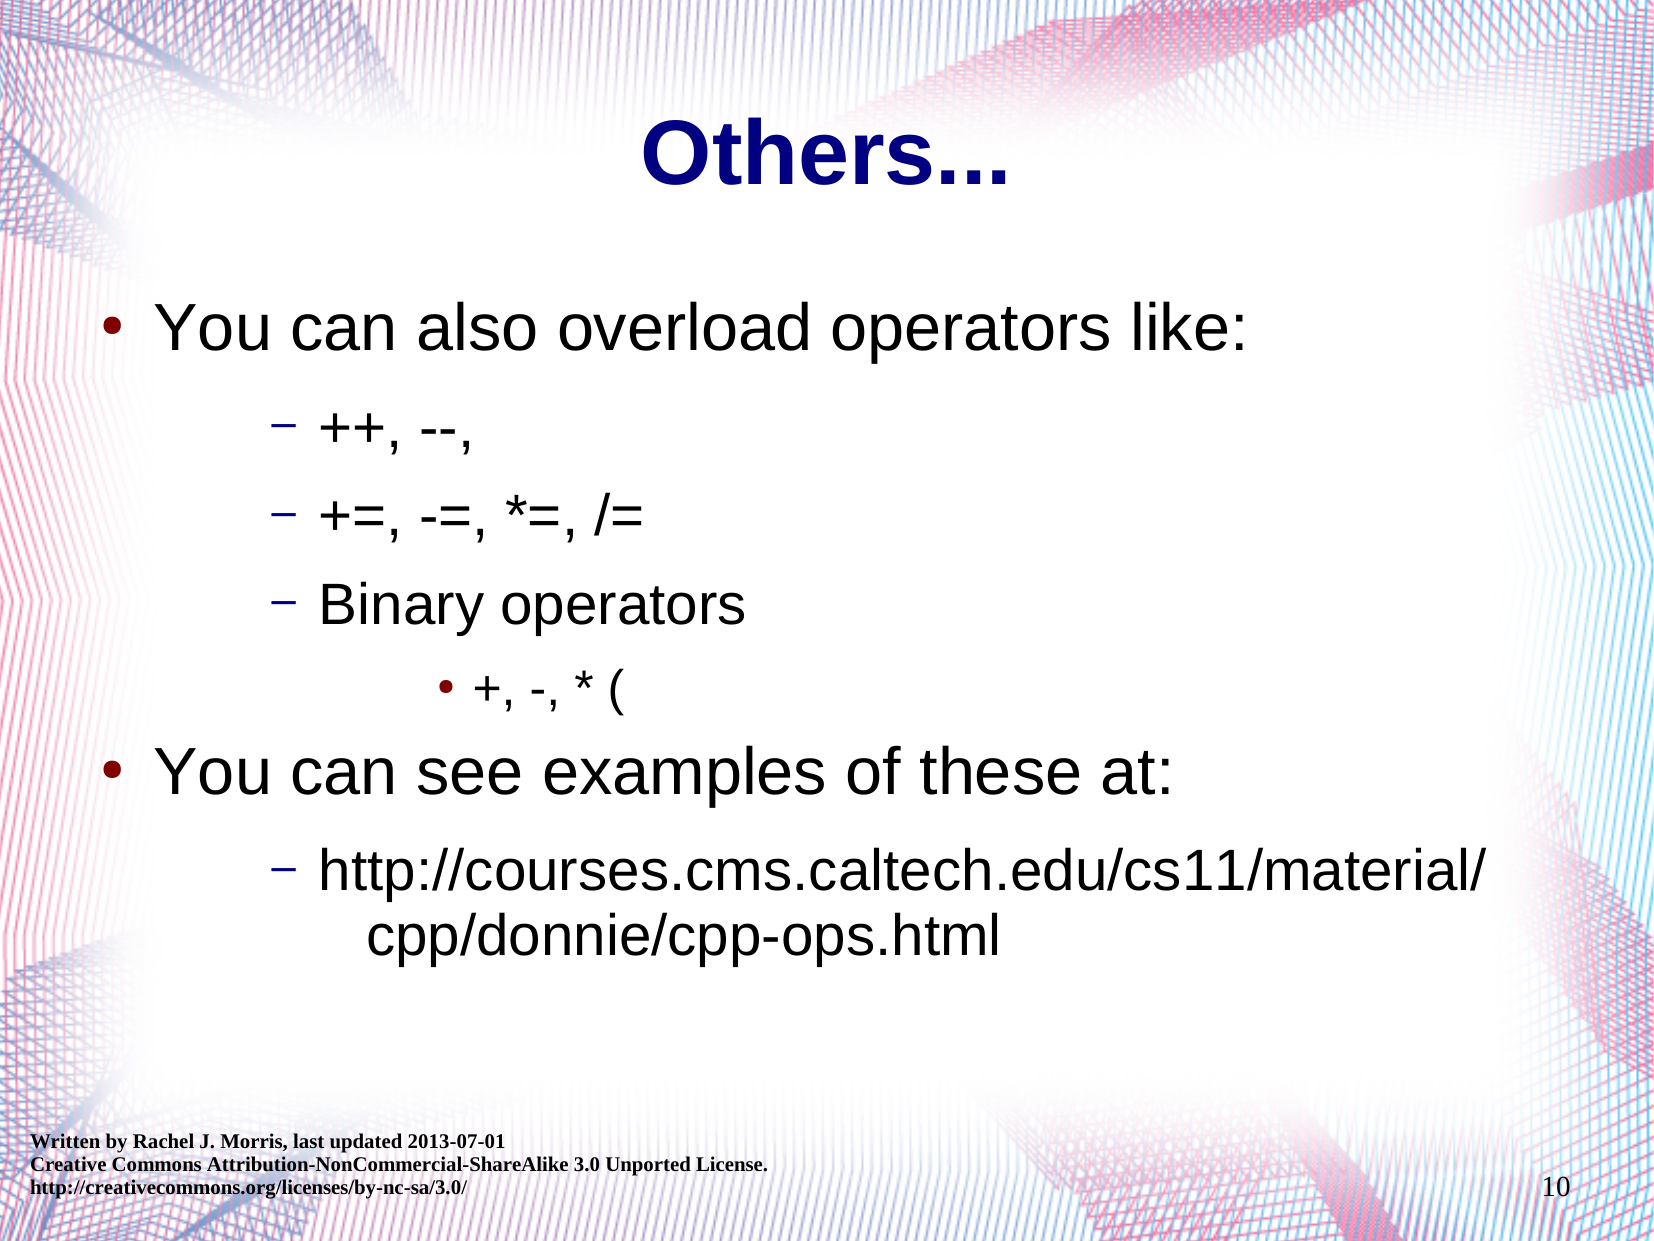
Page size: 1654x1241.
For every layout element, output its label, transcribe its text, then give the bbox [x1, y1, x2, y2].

title Others... [82, 49, 1571, 257]
picture [0, 0, 1654, 1241]
list You can also overload operators like: ++, --, +=, -=, *=, /= Binary operators +, -, * ( You can see examples of these at: http://courses.cms.caltech.edu/cs11/material/cpp/donnie/cpp-ops.html [82, 290, 1571, 1010]
